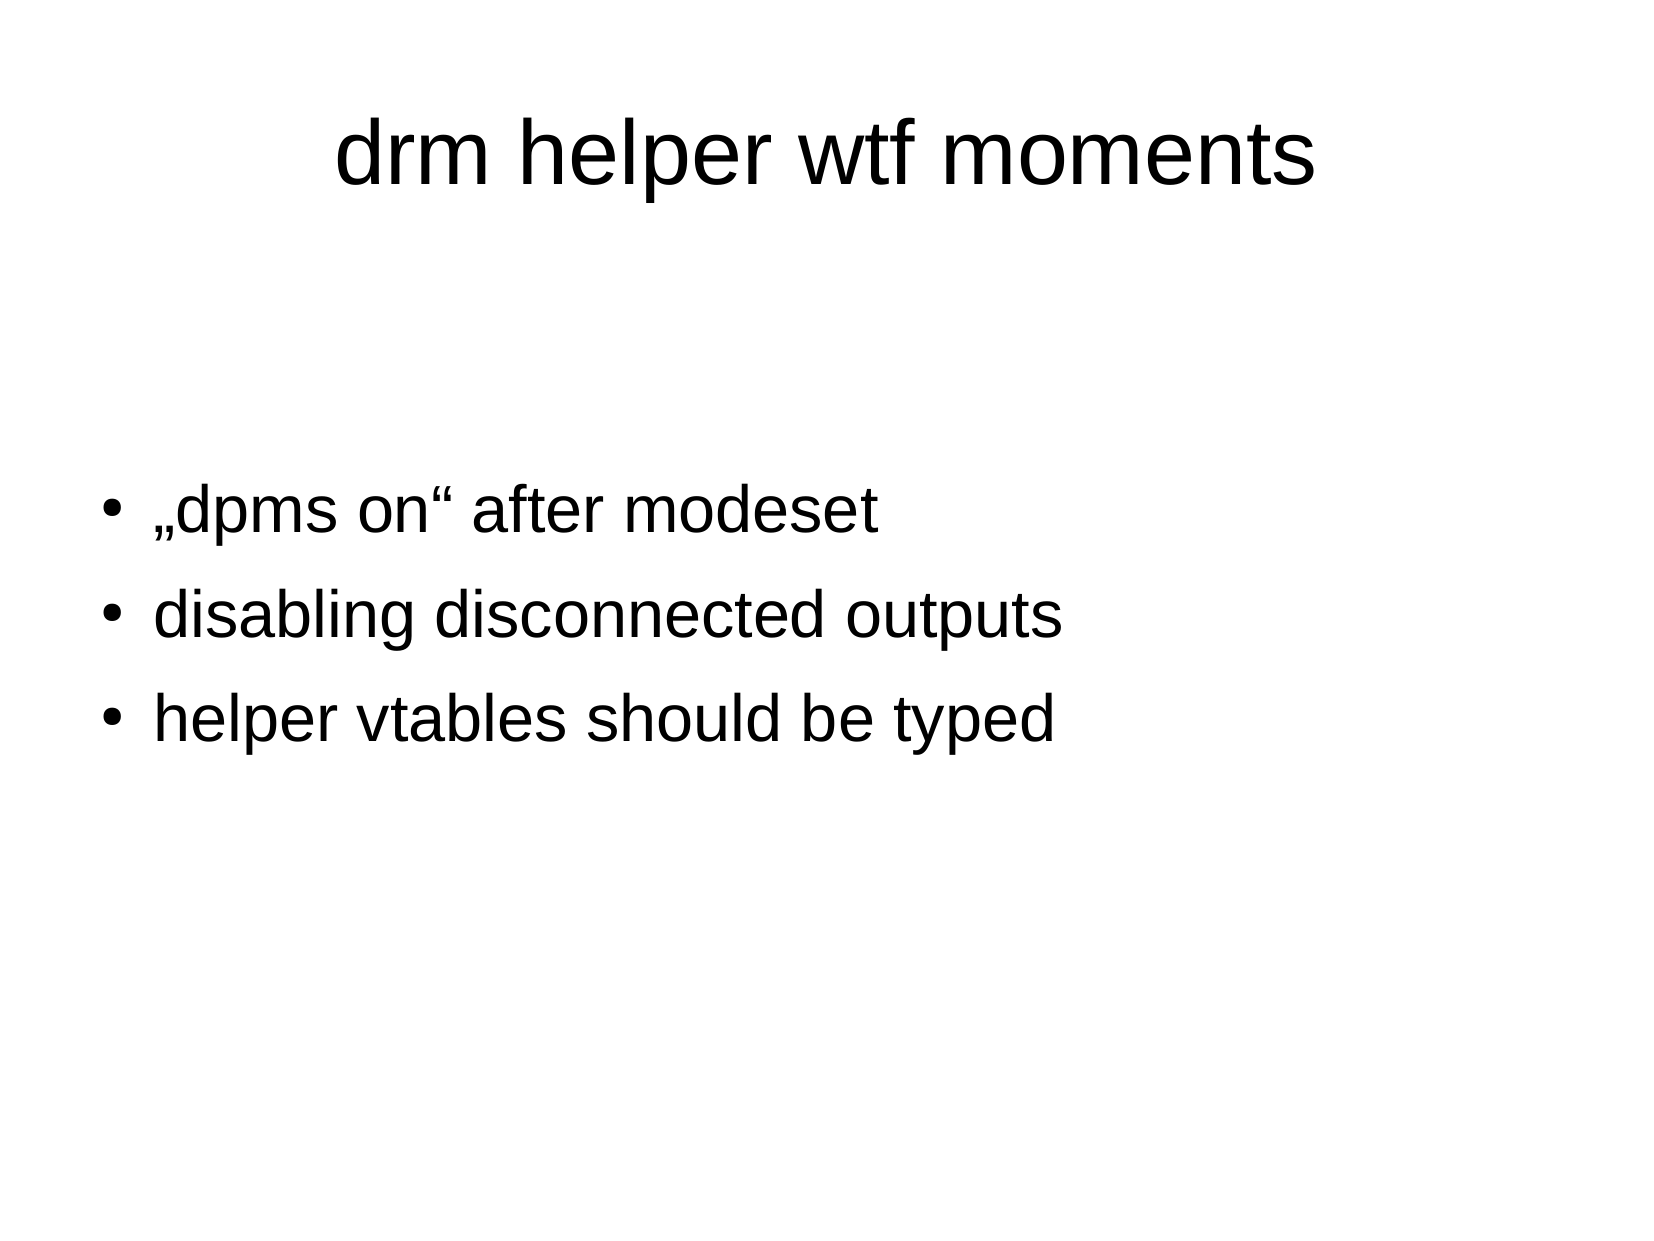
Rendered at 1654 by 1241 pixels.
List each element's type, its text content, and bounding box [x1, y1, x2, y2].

list „dpms on“ after modeset disabling disconnected outputs helper vtables should be typed [82, 472, 1571, 1109]
title drm helper wtf moments [82, 49, 1571, 257]
